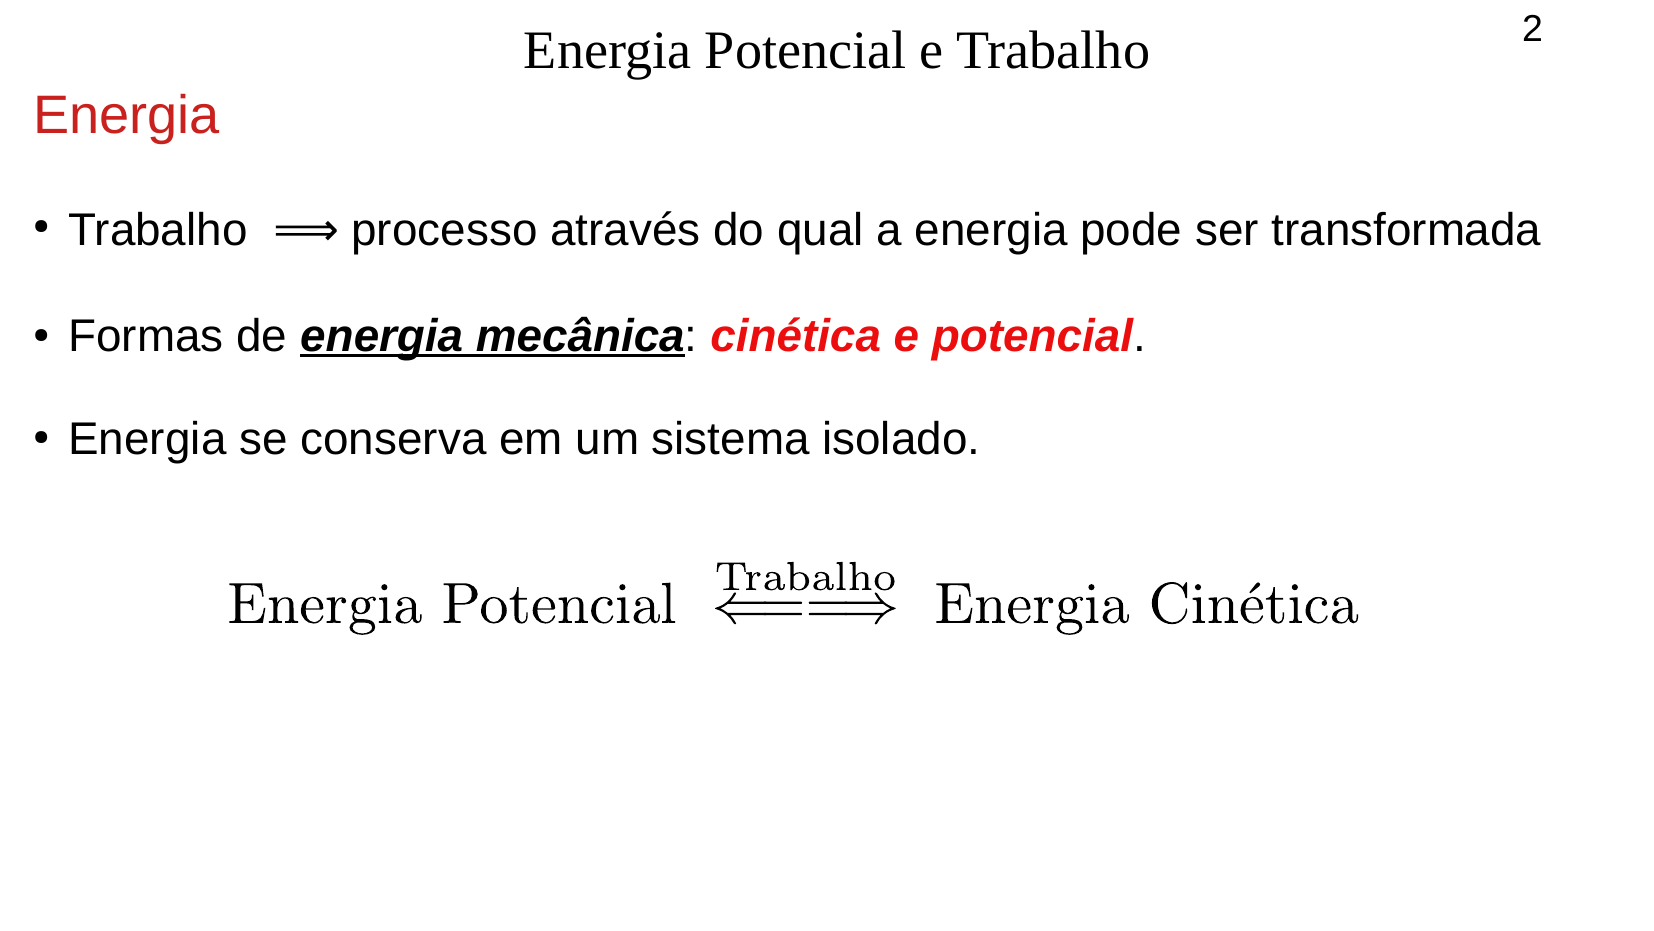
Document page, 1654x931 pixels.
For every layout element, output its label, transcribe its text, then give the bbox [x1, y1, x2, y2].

text_box <number> [1507, 0, 1654, 71]
text_box Energia Potencial e Trabalho [509, 0, 1166, 88]
text_box Energia Trabalho ⟹ processo através do qual a energia pode ser transformada Formas de energia mecânica: cinética e potencial. Energia se conserva em um sistema isolado. [18, 77, 1615, 666]
picture [225, 559, 1361, 638]
